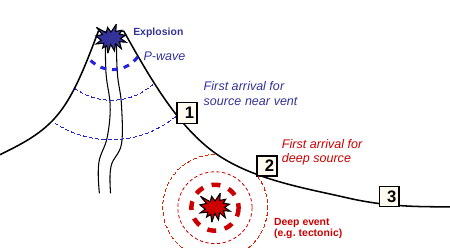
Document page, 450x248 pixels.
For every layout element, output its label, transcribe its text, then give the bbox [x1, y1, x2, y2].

text_box 2 [257, 156, 277, 176]
text_box [95, 24, 127, 54]
text_box Deep event (e.g. tectonic) [274, 215, 365, 240]
text_box Explosion [133, 25, 210, 38]
text_box P-wave [143, 48, 191, 64]
text_box 3 [379, 186, 400, 207]
text_box First arrival for deep source [281, 137, 383, 166]
text_box First arrival for source near vent [203, 79, 316, 108]
text_box [199, 193, 231, 223]
text_box 1 [177, 102, 197, 124]
